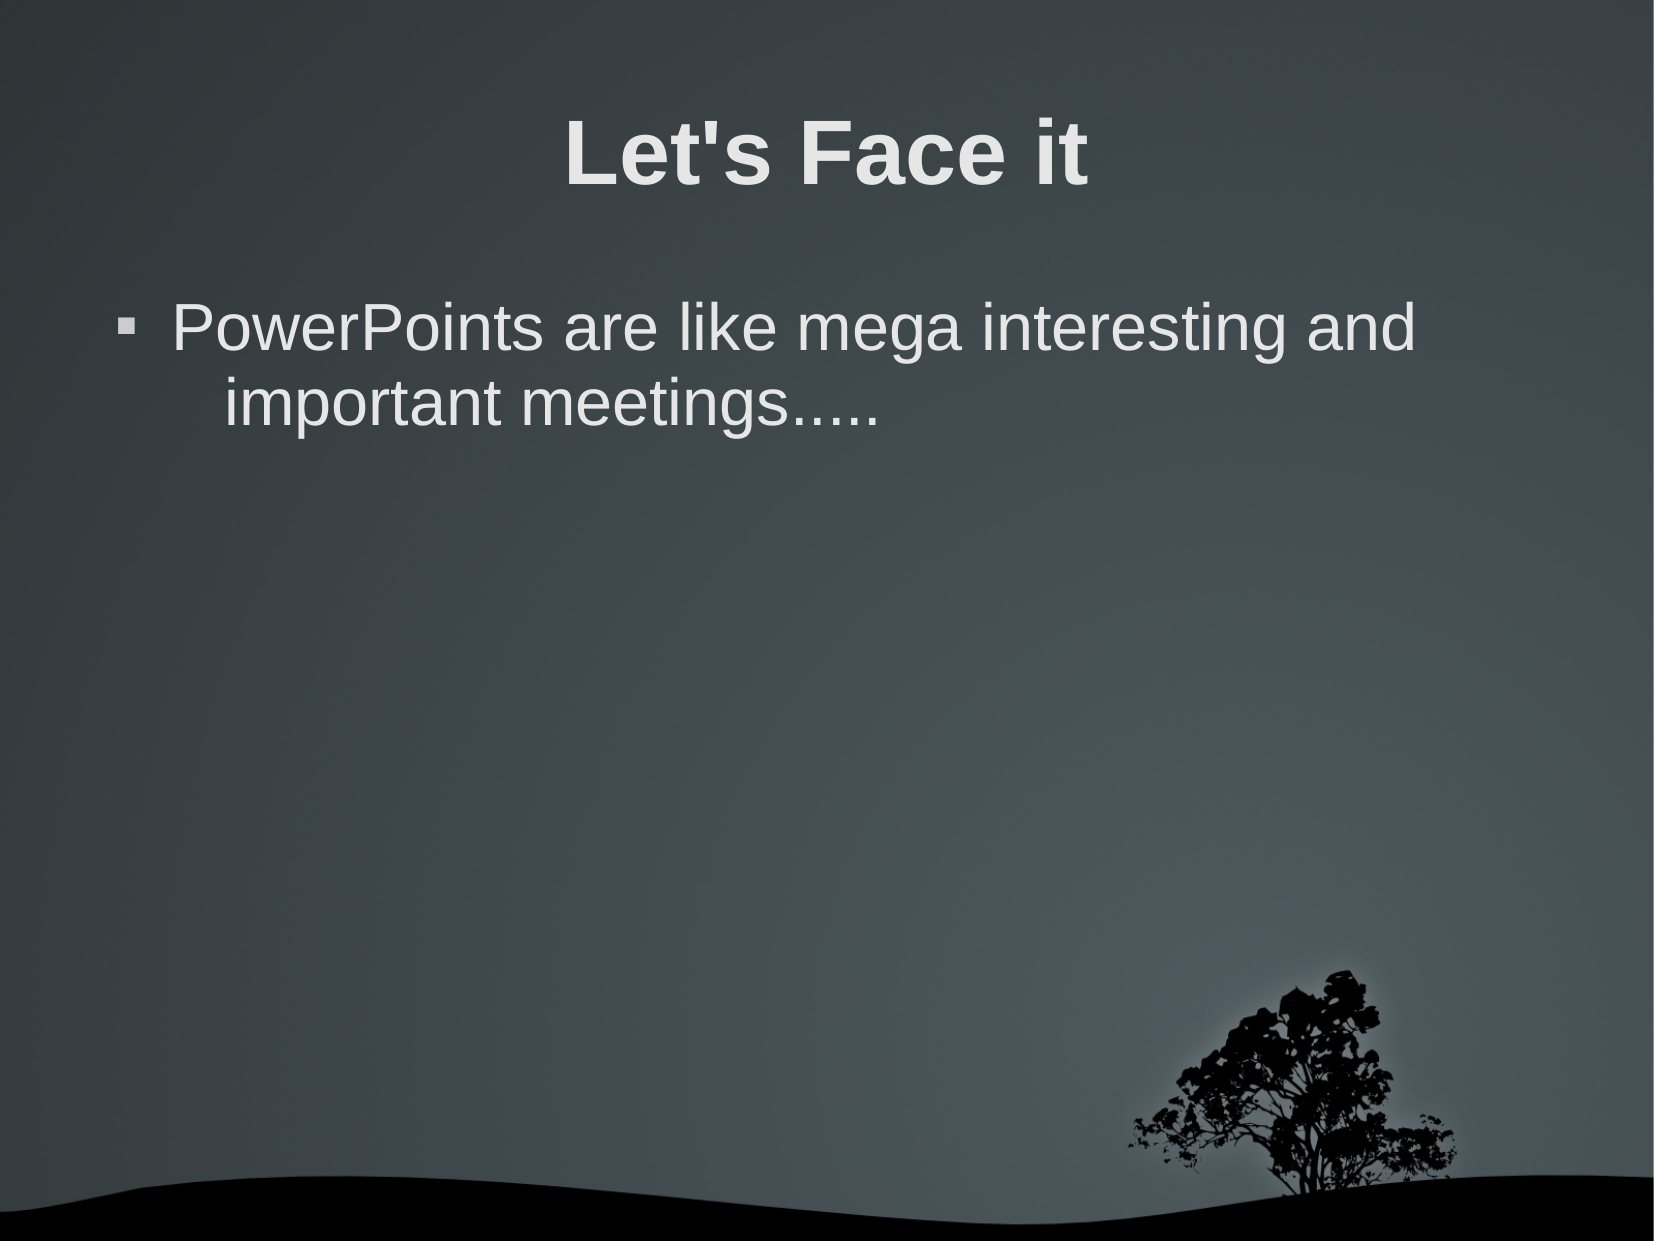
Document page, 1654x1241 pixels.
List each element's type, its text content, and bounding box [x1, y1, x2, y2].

picture [0, 0, 1654, 1241]
title Let's Face it [82, 49, 1571, 257]
list PowerPoints are like mega interesting and important meetings..... [82, 290, 1571, 1094]
